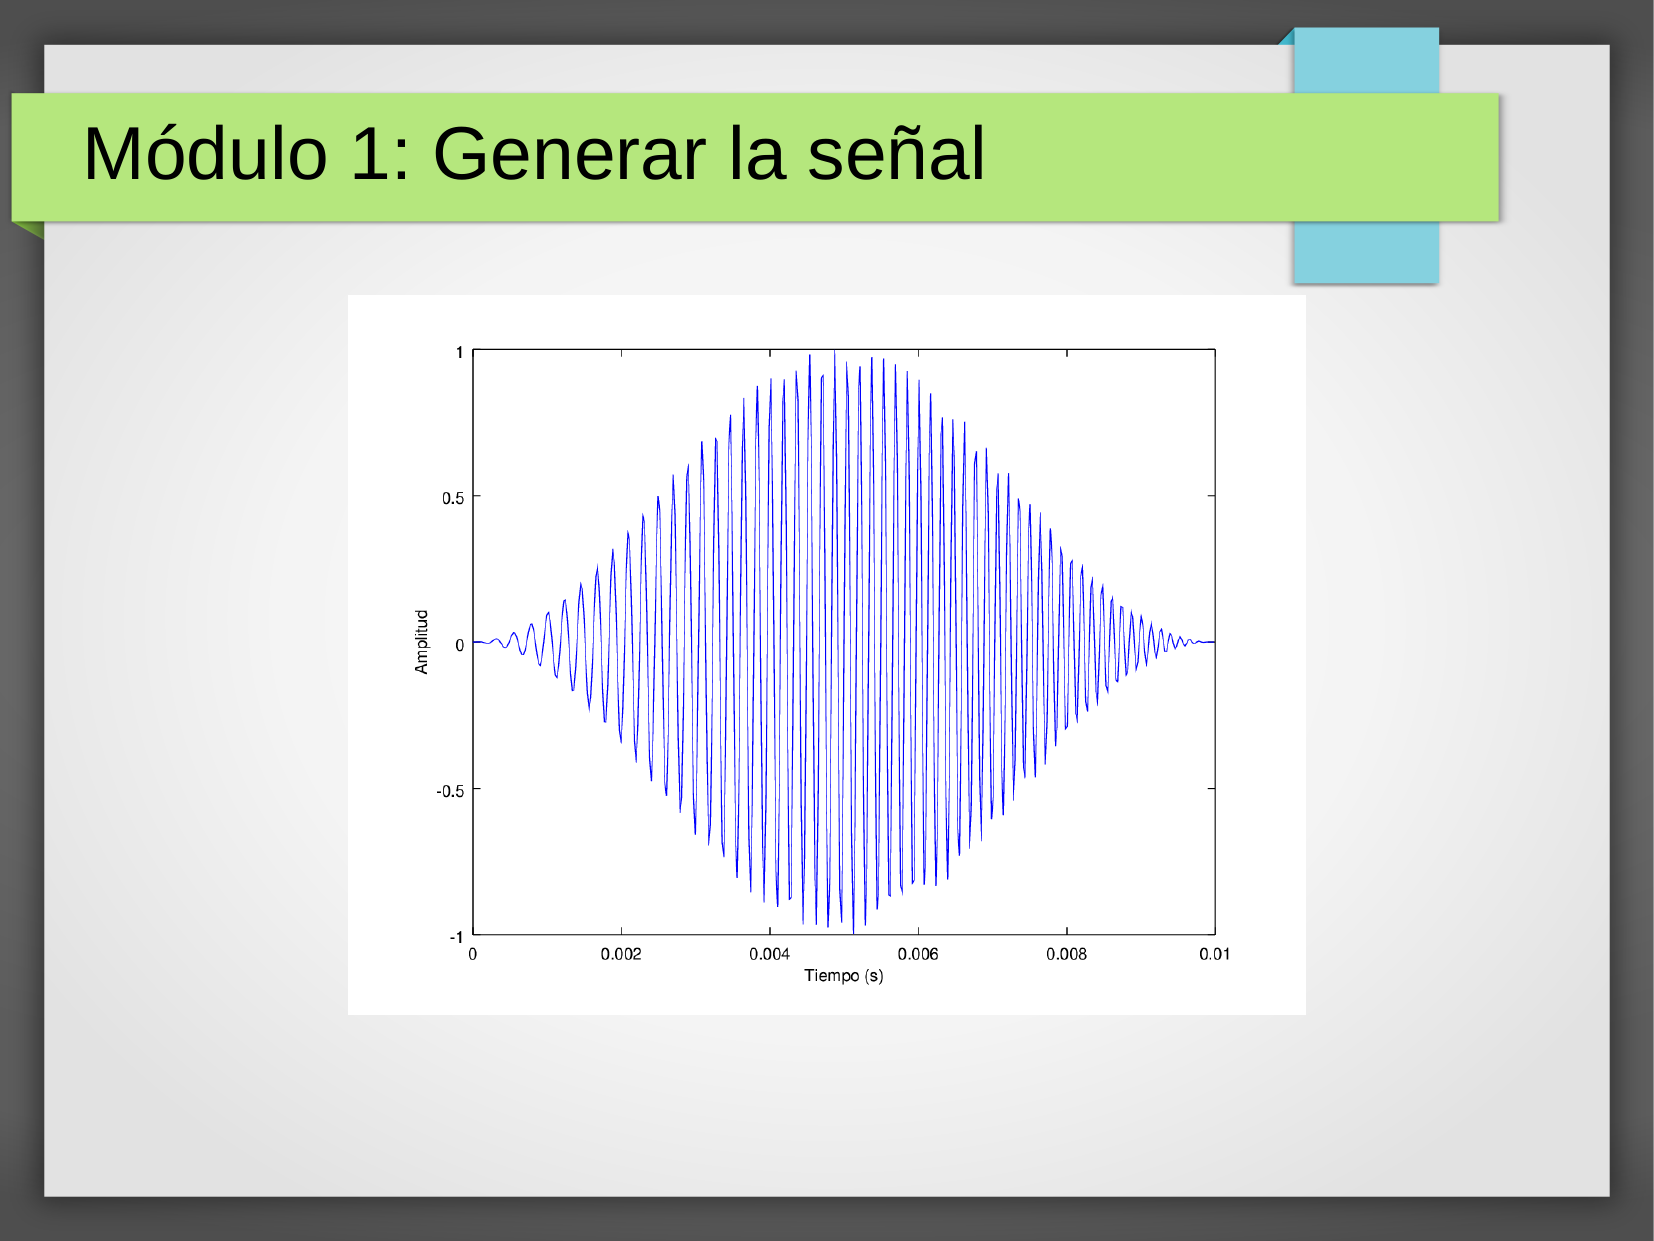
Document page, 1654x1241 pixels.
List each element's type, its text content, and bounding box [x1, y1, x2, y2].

title Módulo 1: Generar la señal [82, 94, 1264, 213]
picture [0, 0, 1654, 1241]
